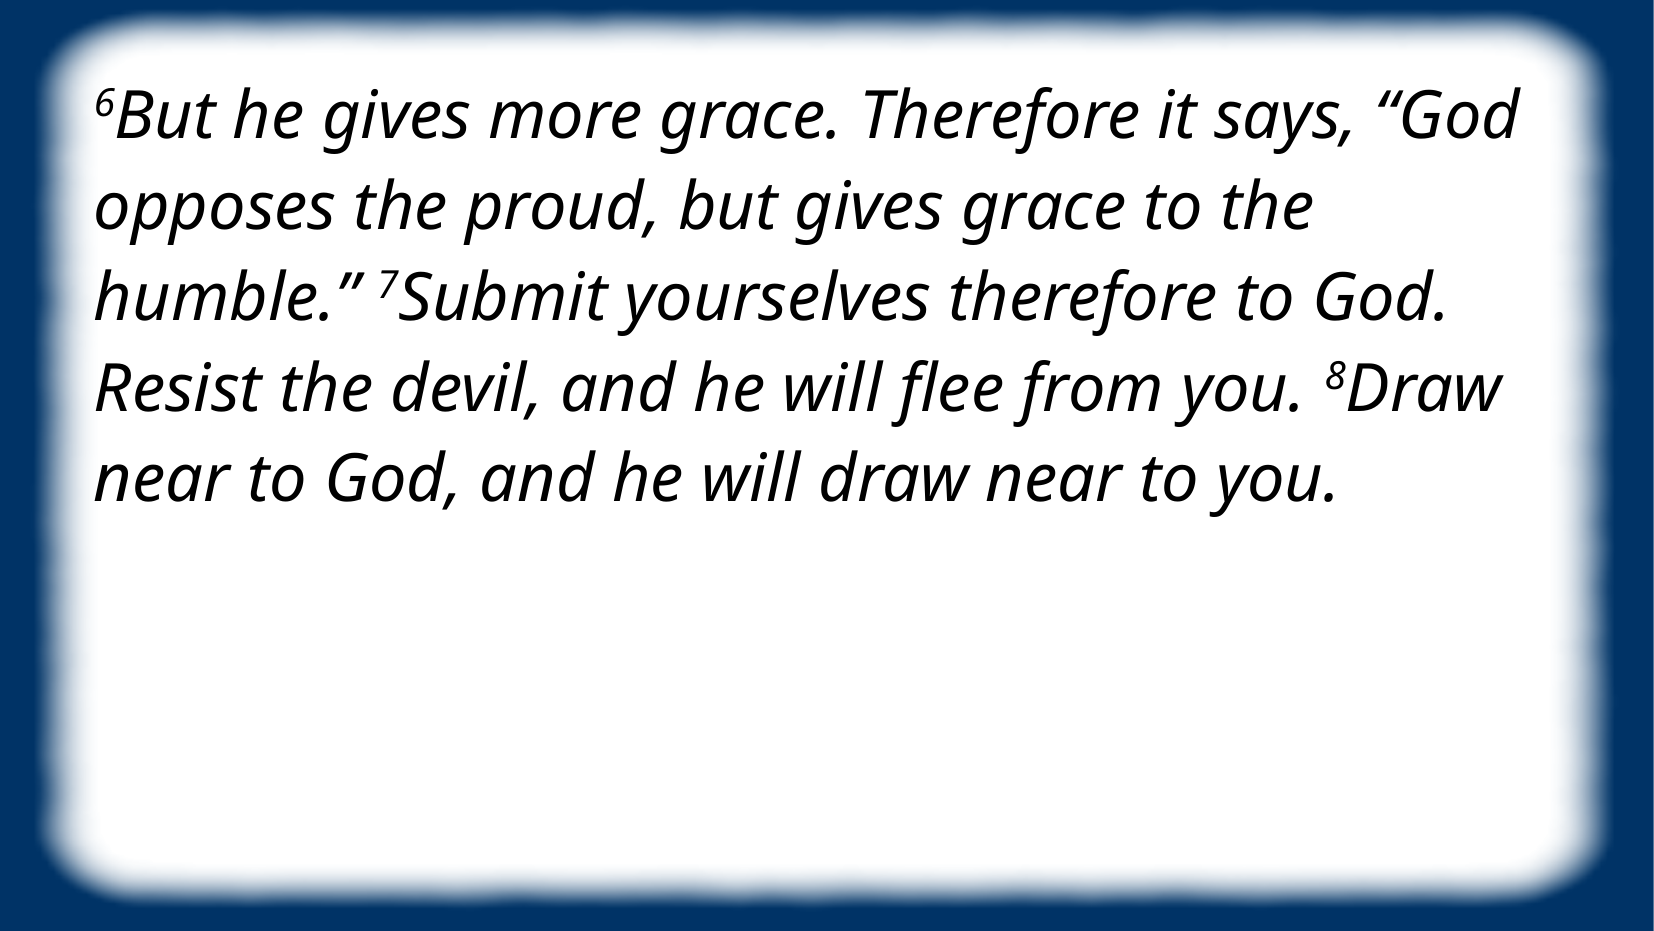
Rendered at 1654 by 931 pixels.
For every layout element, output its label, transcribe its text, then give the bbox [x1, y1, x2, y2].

picture [0, 0, 1654, 931]
text_box 6But he gives more grace. Therefore it says, “God opposes the proud, but gives grace to the humble.” 7Submit yourselves therefore to God. Resist the devil, and he will flee from you. 8Draw near to God, and he will draw near to you. [78, 60, 1579, 519]
